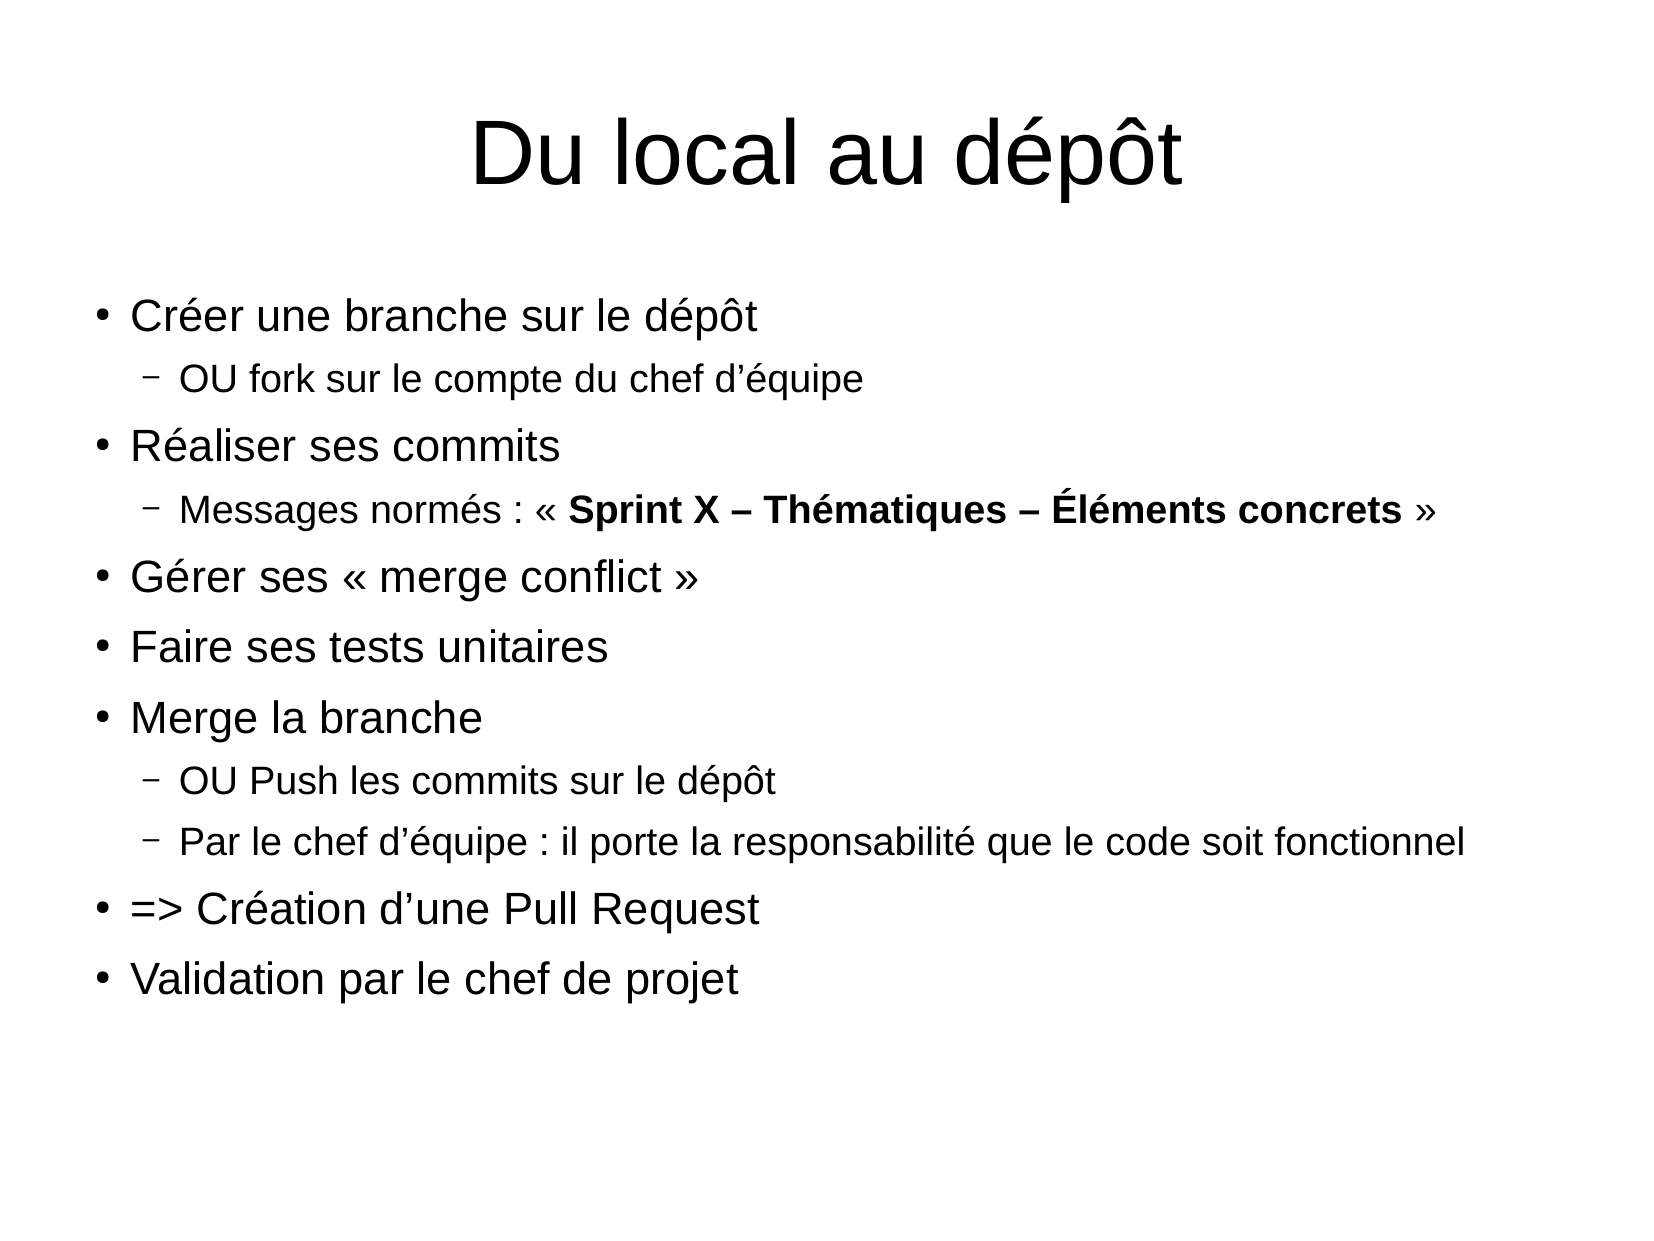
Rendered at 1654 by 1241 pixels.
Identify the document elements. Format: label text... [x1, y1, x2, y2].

list Créer une branche sur le dépôt OU fork sur le compte du chef d’équipe Réaliser ses commits Messages normés : « Sprint X – Thématiques – Éléments concrets » Gérer ses « merge conflict » Faire ses tests unitaires Merge la branche OU Push les commits sur le dépôt Par le chef d’équipe : il porte la responsabilité que le code soit fonctionnel => Création d’une Pull Request Validation par le chef de projet [82, 290, 1571, 1010]
title Du local au dépôt [82, 49, 1571, 257]
